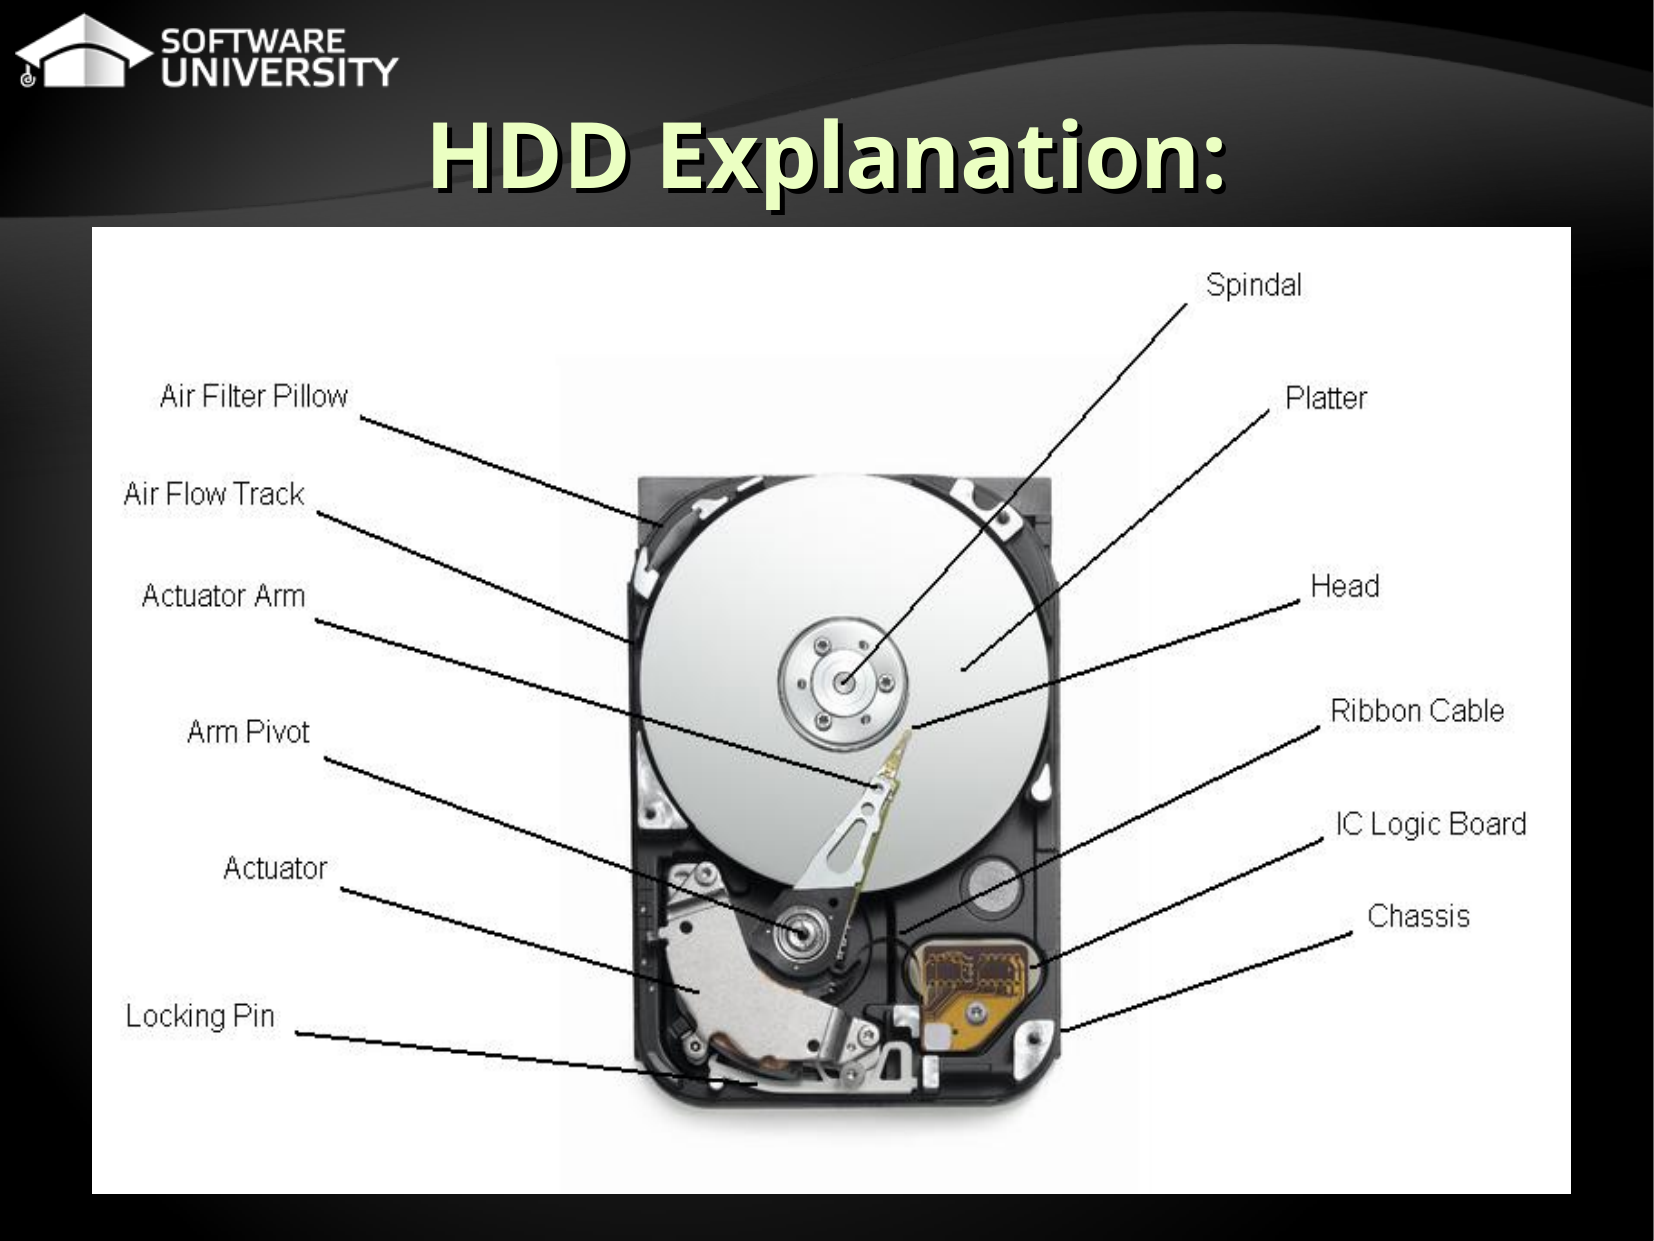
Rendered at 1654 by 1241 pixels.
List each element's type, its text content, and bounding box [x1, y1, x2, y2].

title HDD Explanation: [82, 49, 1571, 257]
picture [0, 0, 1654, 1241]
